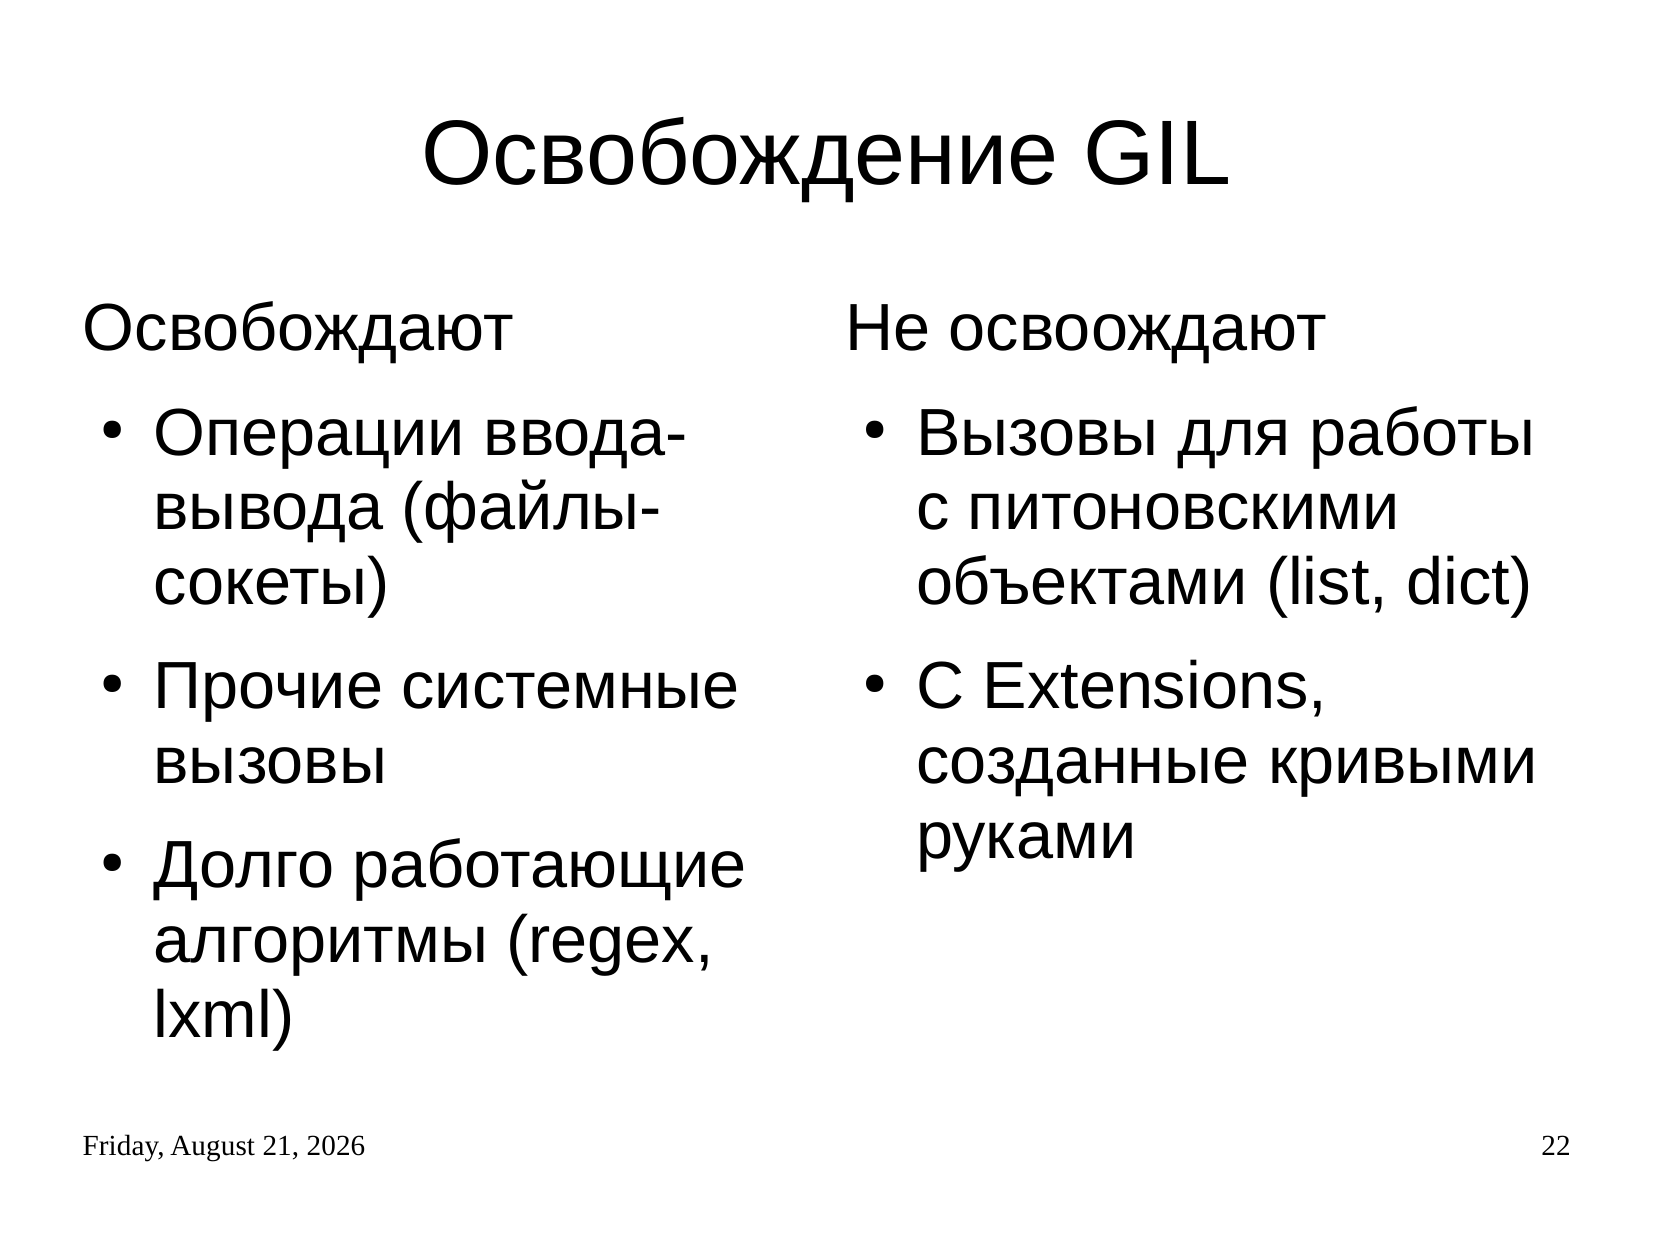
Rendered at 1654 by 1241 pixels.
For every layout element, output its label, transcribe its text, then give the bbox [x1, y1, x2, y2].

list Не освоождают Вызовы для работы с питоновскими объектами (list, dict) C Extensions, созданные кривыми руками [845, 290, 1572, 1109]
title Освобождение GIL [82, 49, 1571, 257]
list Освобождают Операции ввода-вывода (файлы-сокеты) Прочие системные вызовы Долго работающие алгоритмы (regex, lxml) [82, 290, 809, 1109]
